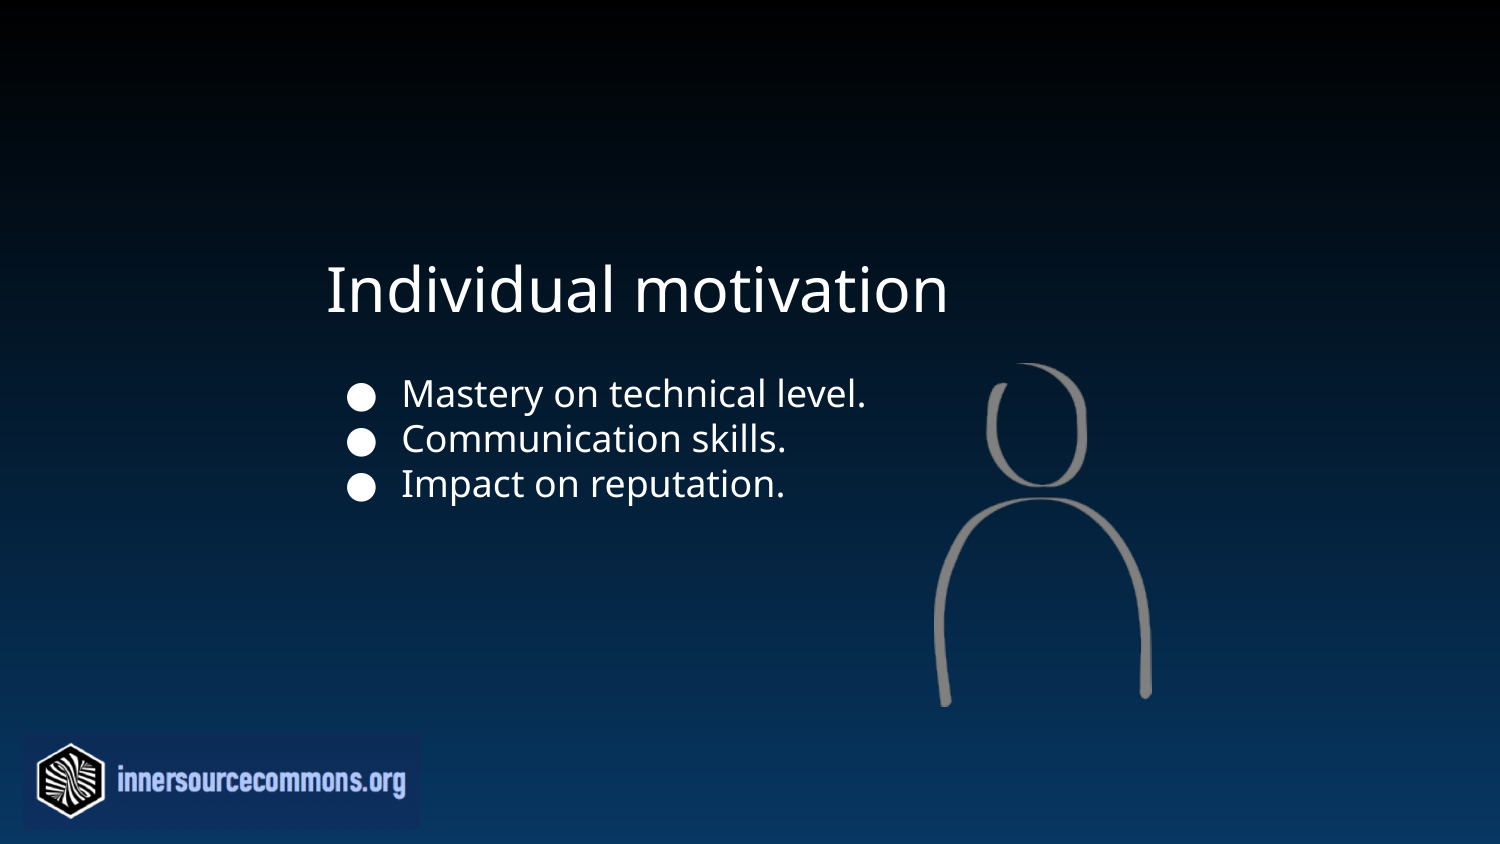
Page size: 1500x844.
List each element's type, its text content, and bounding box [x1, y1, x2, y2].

text_box Individual motivation Mastery on technical level. Communication skills. Impact on reputation. [311, 235, 1053, 322]
picture [934, 363, 1152, 707]
picture [23, 732, 420, 830]
